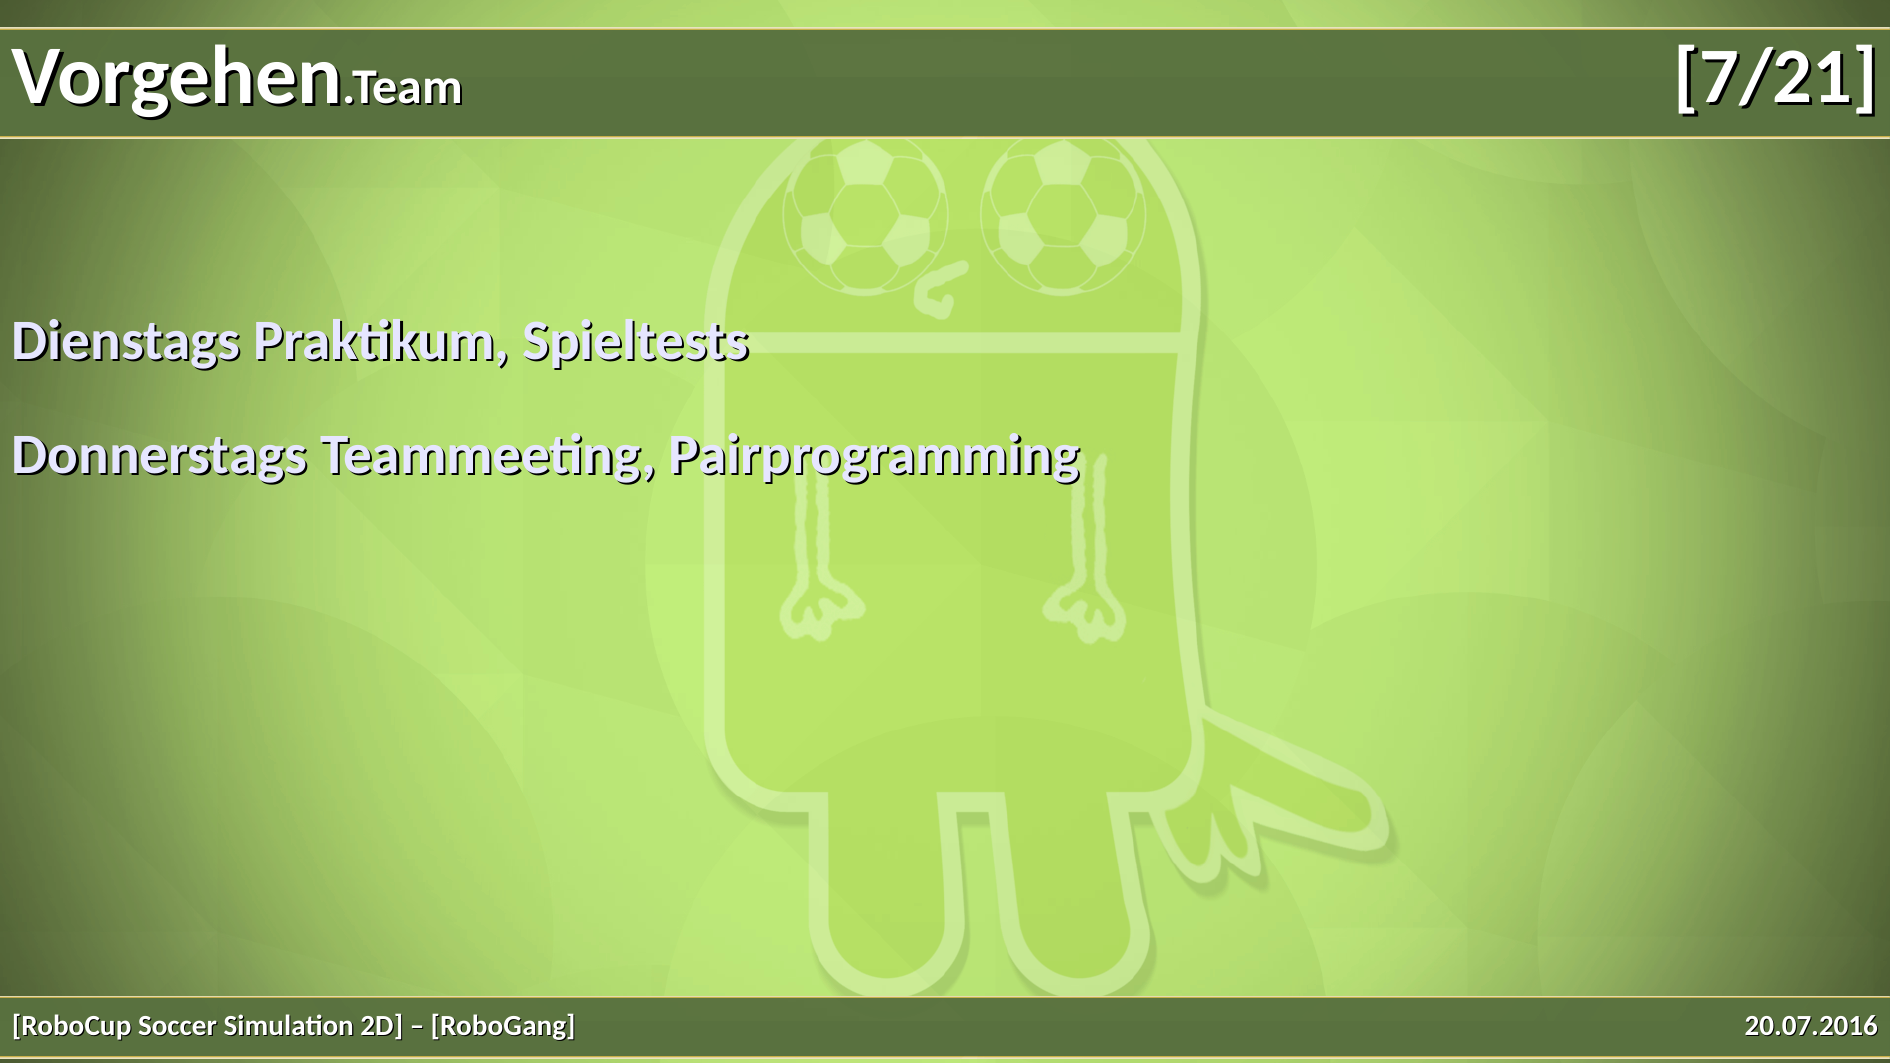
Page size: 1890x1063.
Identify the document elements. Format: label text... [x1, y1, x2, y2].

title Vorgehen.Team [11, 32, 1430, 134]
picture [0, 0, 1890, 1063]
title [7/21] [1535, 34, 1878, 131]
title [RoboCup Soccer Simulation 2D] – [RoboGang] [11, 1003, 1063, 1052]
subtitle Dienstags Praktikum, Spieltests Donnerstags Teammeeting, Pairprogramming [11, 259, 1878, 910]
title 20.07.2016 [1629, 1003, 1878, 1052]
